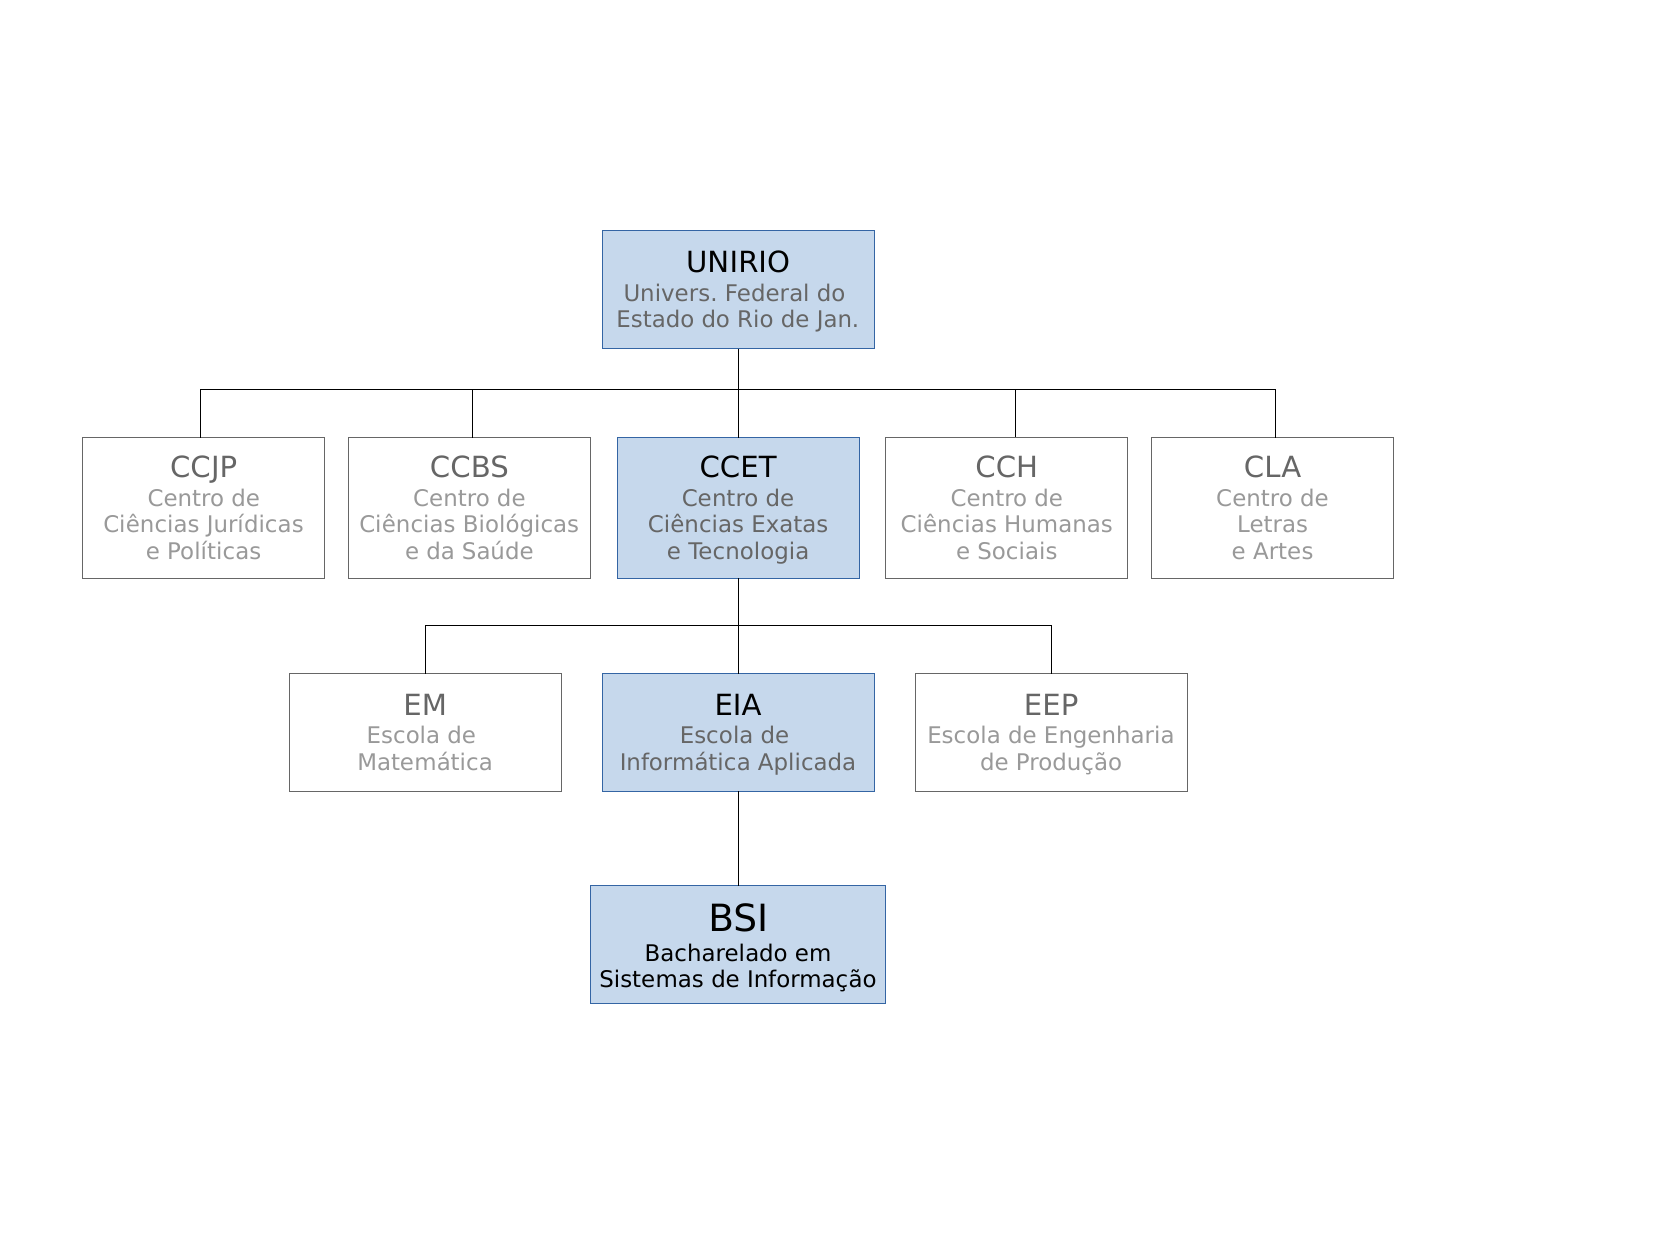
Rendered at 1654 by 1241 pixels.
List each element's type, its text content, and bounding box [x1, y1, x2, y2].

text_box CCH Centro de Ciências Humanas e Sociais [885, 437, 1128, 579]
text_box CCET Centro de Ciências Exatas e Tecnologia [617, 437, 860, 579]
text_box UNIRIO Univers. Federal do Estado do Rio de Jan. [602, 230, 875, 349]
text_box EEP Escola de Engenharia de Produção [915, 673, 1188, 792]
text_box CCJP Centro de Ciências Jurídicas e Políticas [82, 437, 325, 579]
text_box EM Escola de Matemática [289, 673, 562, 792]
text_box CCBS Centro de Ciências Biológicas e da Saúde [348, 437, 591, 579]
text_box CLA Centro de Letras e Artes [1151, 437, 1394, 579]
text_box EIA Escola de Informática Aplicada [602, 673, 875, 792]
text_box BSI Bacharelado em Sistemas de Informação [590, 885, 886, 1004]
